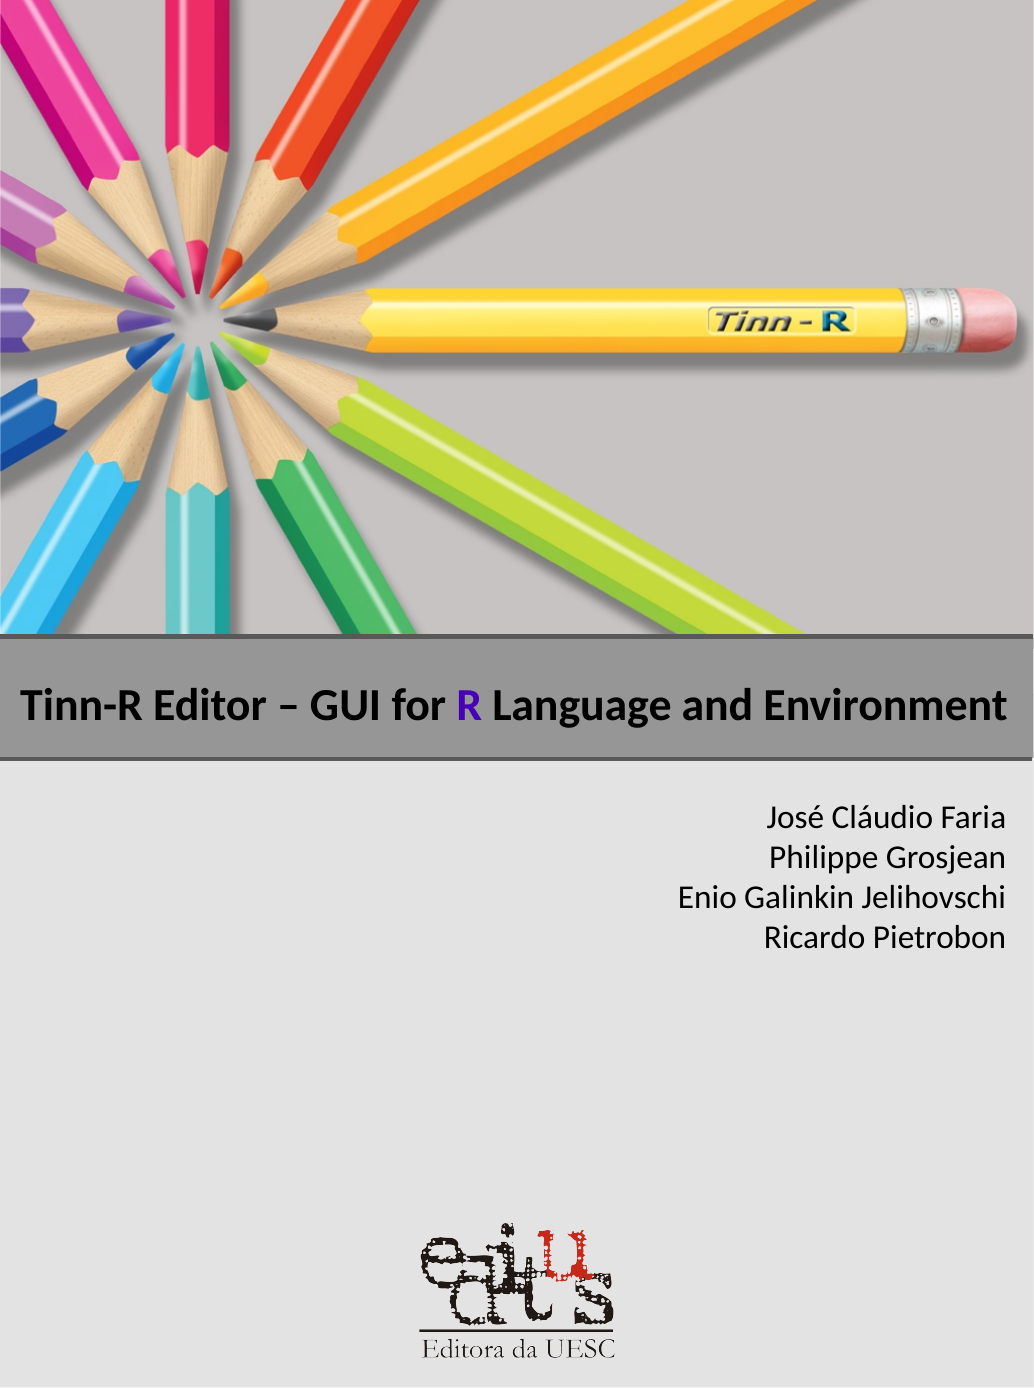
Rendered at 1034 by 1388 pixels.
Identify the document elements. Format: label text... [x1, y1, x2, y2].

picture [419, 1222, 615, 1358]
text_box [0, 638, 1034, 1388]
text_box Tinn-R Editor – GUI for R Language and Environment [6, 667, 1022, 737]
text_box José Cláudio Faria Philippe Grosjean Enio Galinkin Jelihovschi Ricardo Pietrobon [664, 788, 1021, 1002]
picture [0, 0, 1034, 638]
